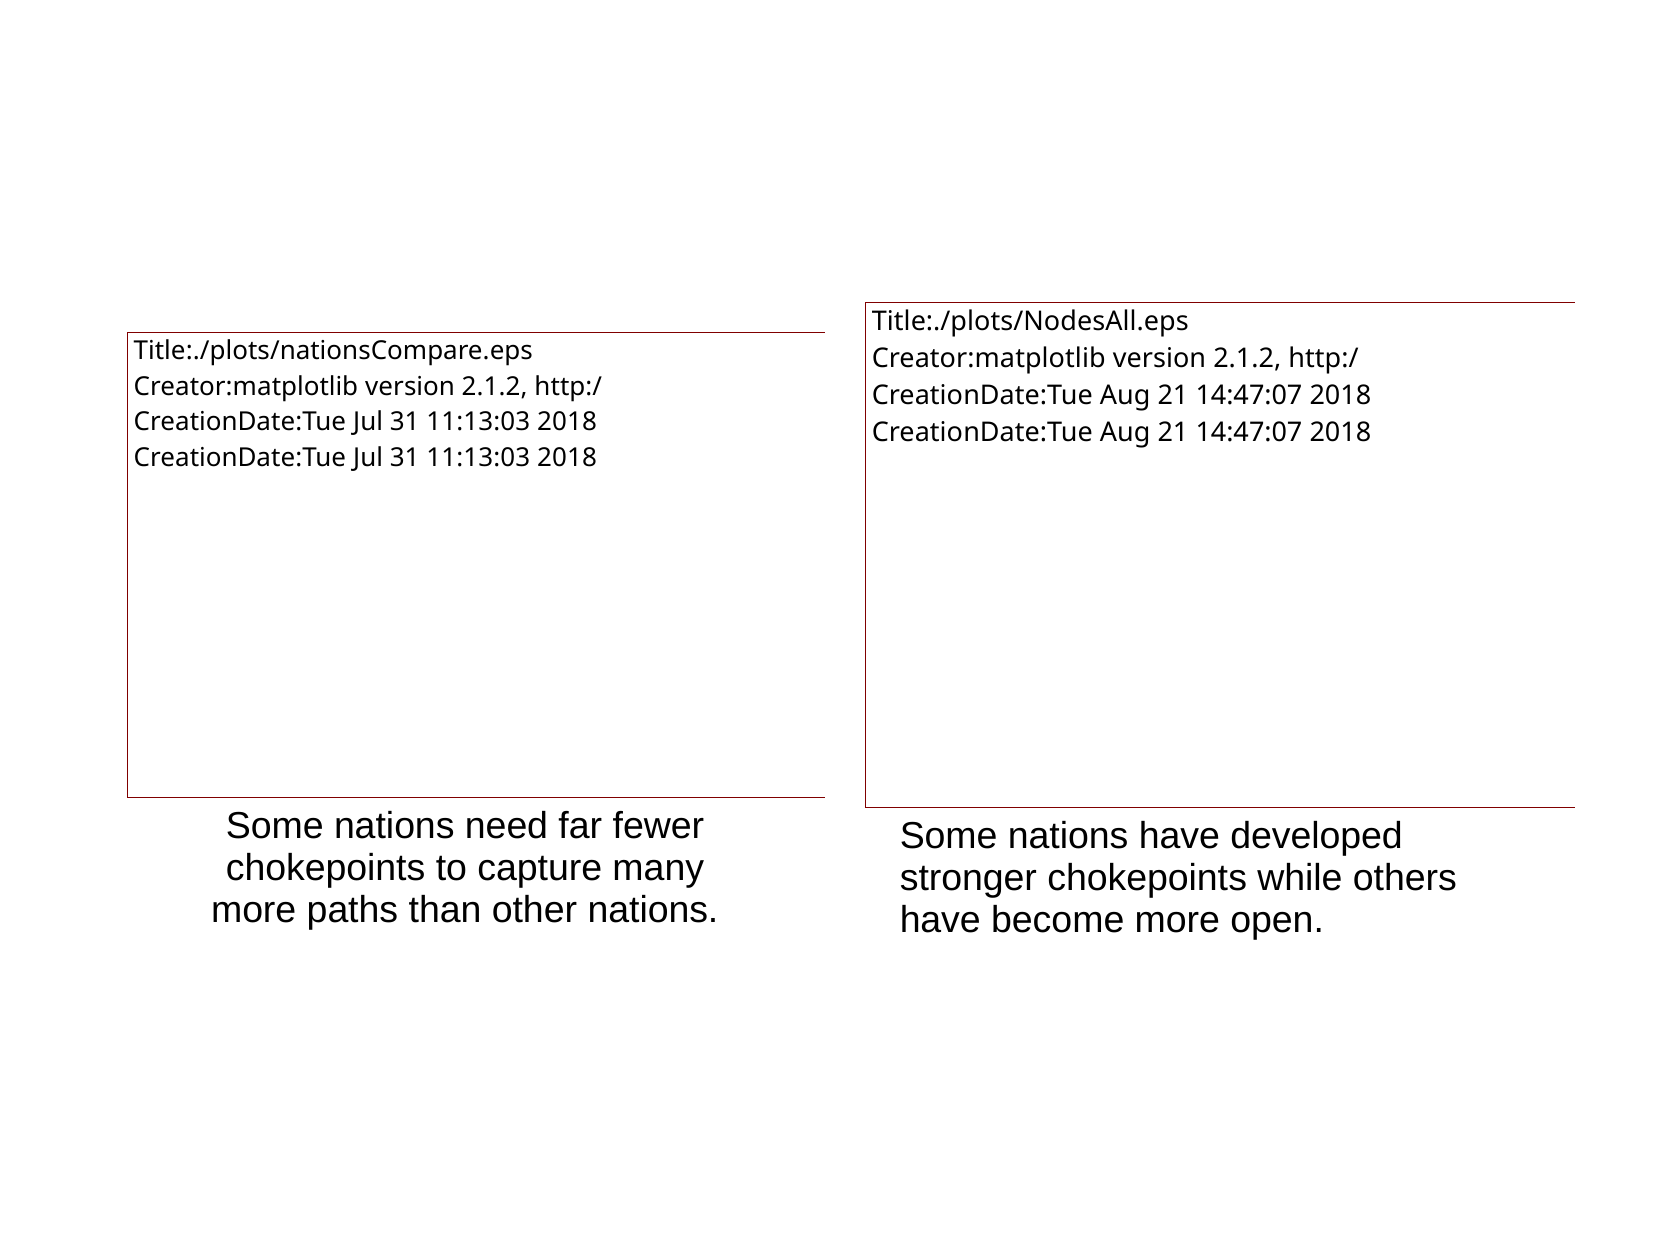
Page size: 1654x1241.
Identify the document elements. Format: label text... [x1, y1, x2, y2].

picture [863, 300, 1576, 808]
text_box Some nations need far fewer chokepoints to capture many more paths than other nations. [165, 797, 766, 938]
picture [125, 330, 826, 798]
text_box Some nations have developed stronger chokepoints while others have become more open. [885, 807, 1516, 948]
